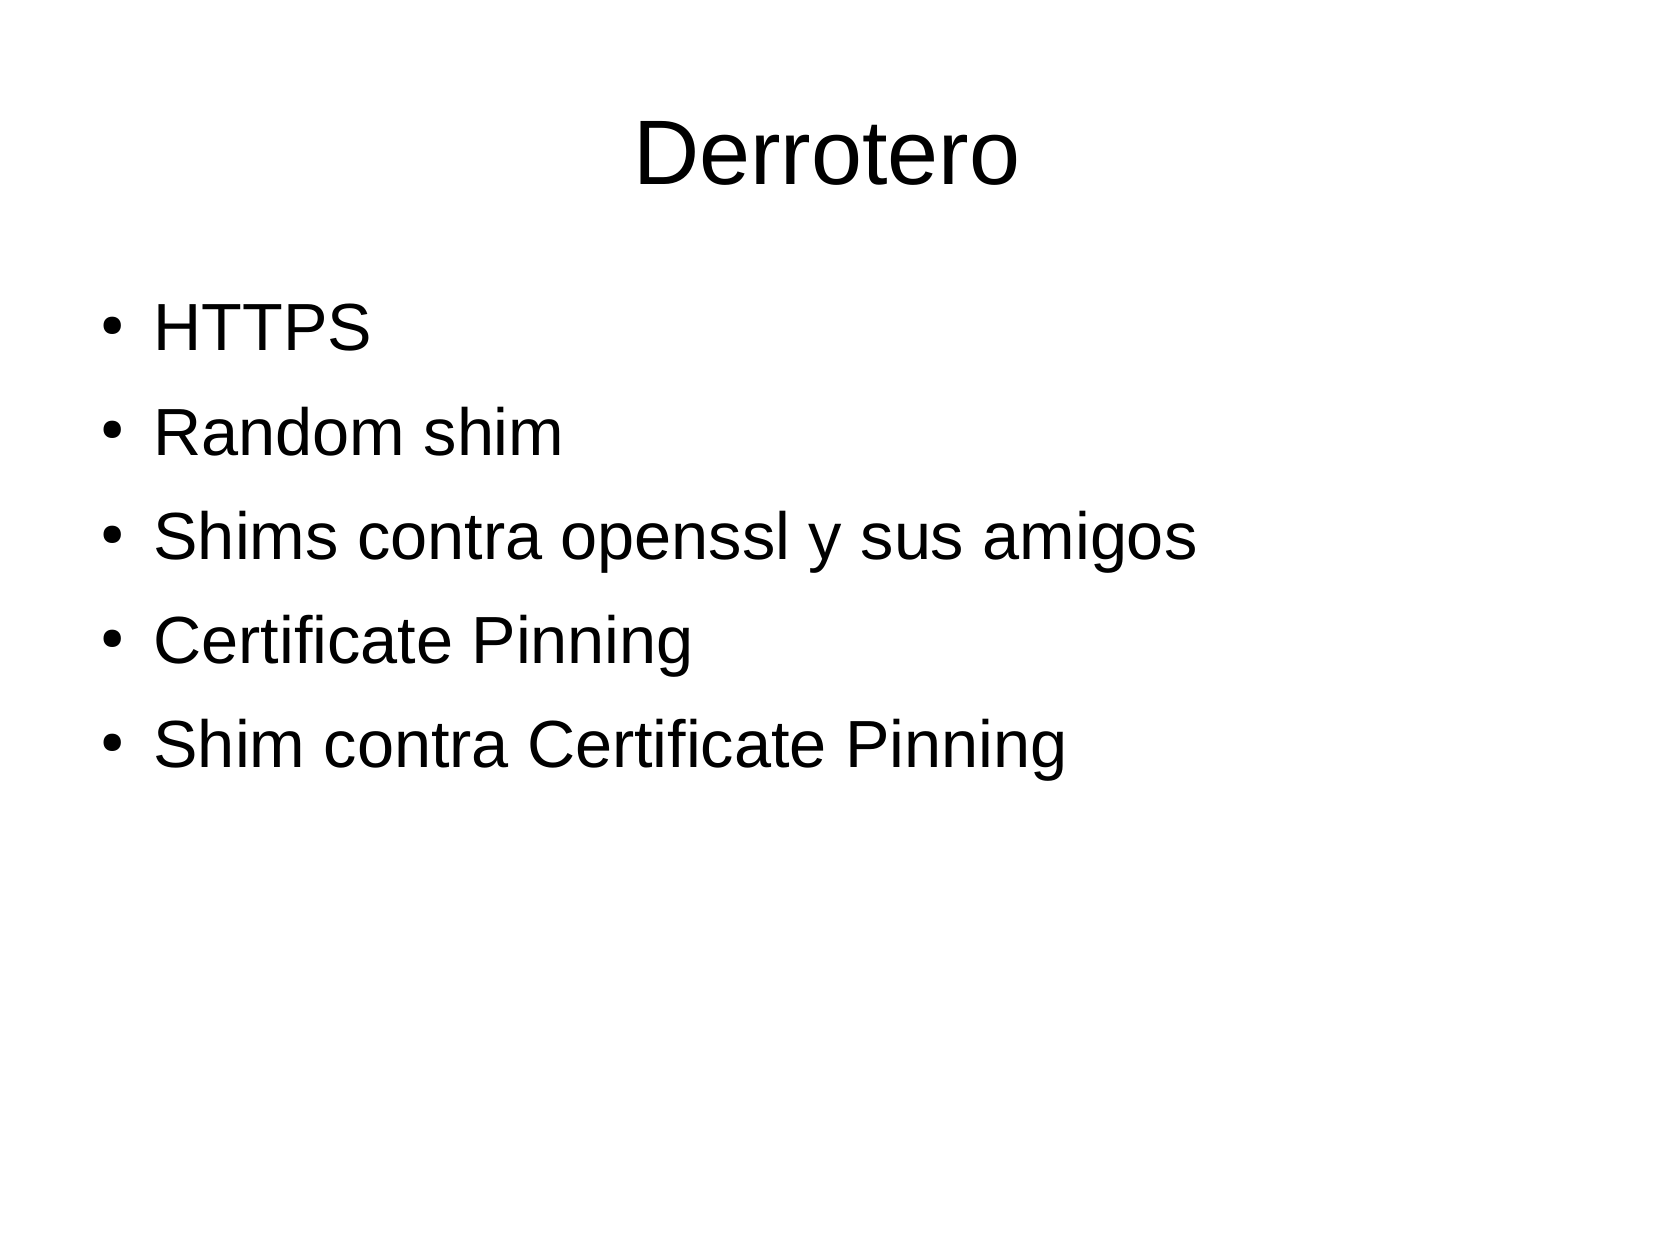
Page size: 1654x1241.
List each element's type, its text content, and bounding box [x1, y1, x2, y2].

list HTTPS Random shim Shims contra openssl y sus amigos Certificate Pinning Shim contra Certificate Pinning [82, 290, 1571, 1010]
title Derrotero [82, 49, 1571, 257]
